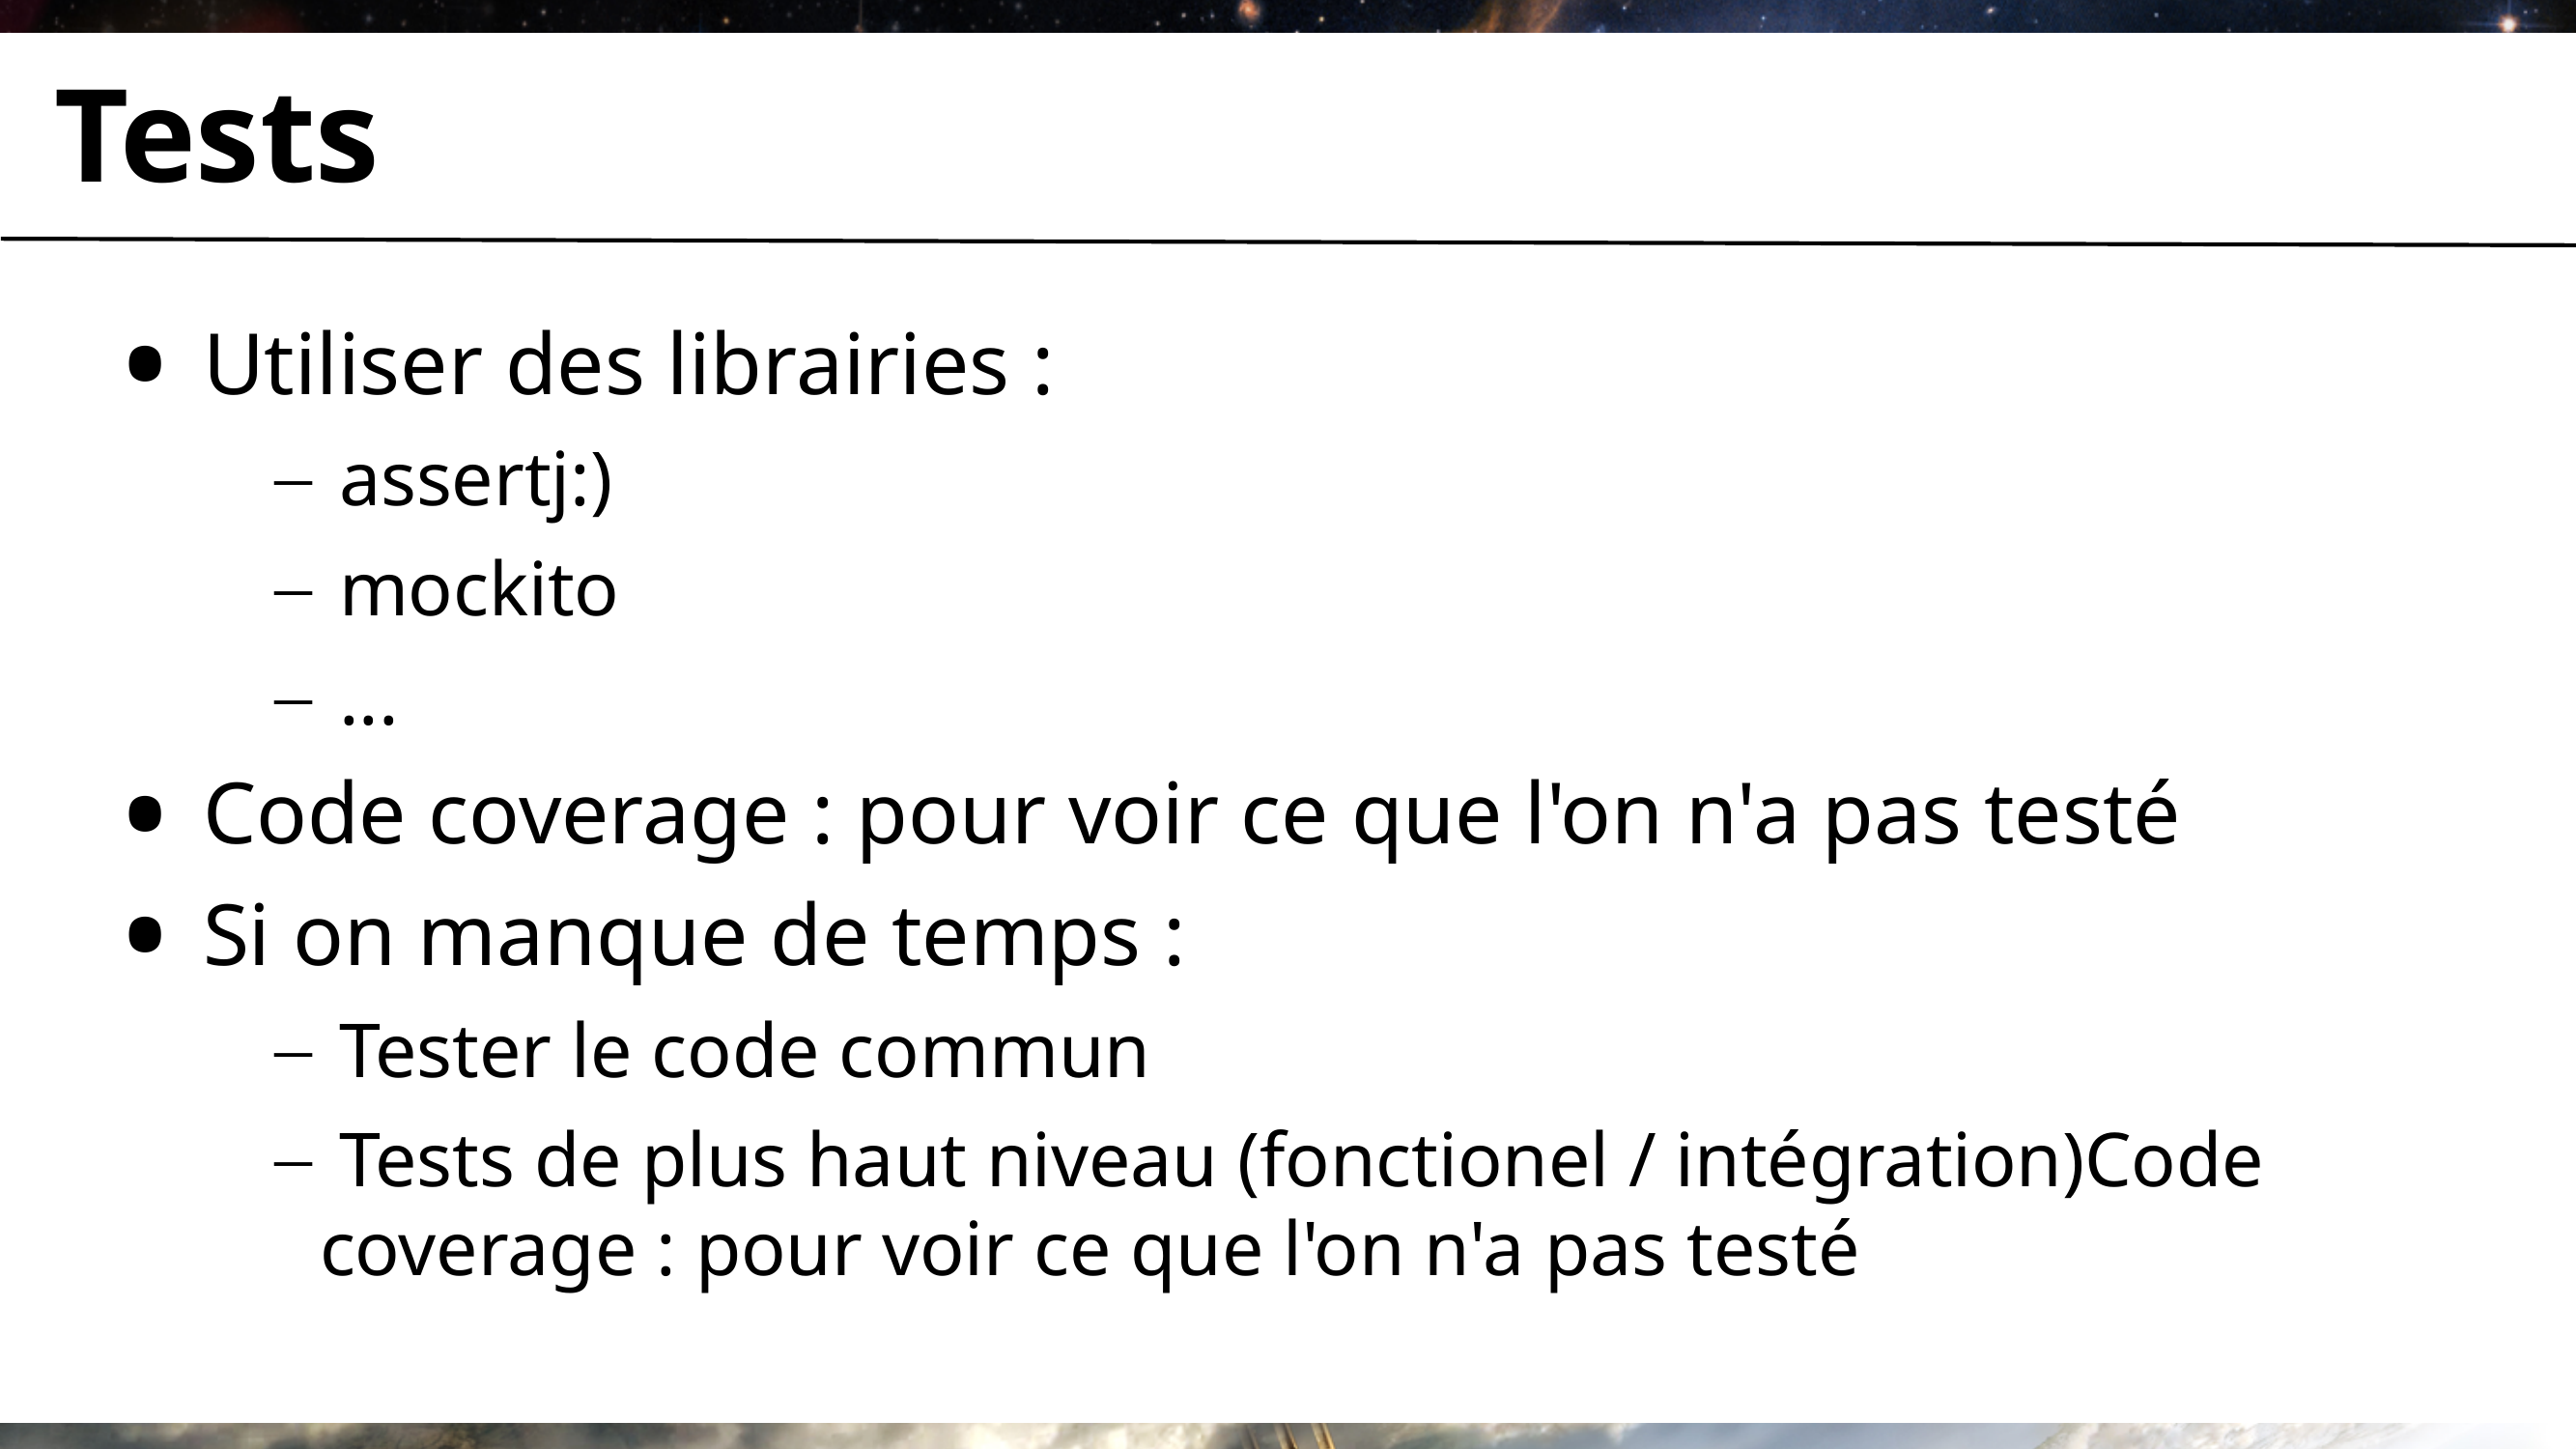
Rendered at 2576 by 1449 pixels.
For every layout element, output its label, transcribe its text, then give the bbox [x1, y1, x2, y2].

picture [0, 1423, 2576, 1449]
picture [0, 0, 2576, 33]
title Tests [45, 12, 2528, 250]
list Utiliser des librairies : assertj:) mockito ... Code coverage : pour voir ce que l'on n'a pas testé Si on manque de temps : Tester le code commun Tests de plus haut niveau (fonctionel / intégration)Code coverage : pour voir ce que l'on n'a pas testé [76, 301, 2510, 1363]
